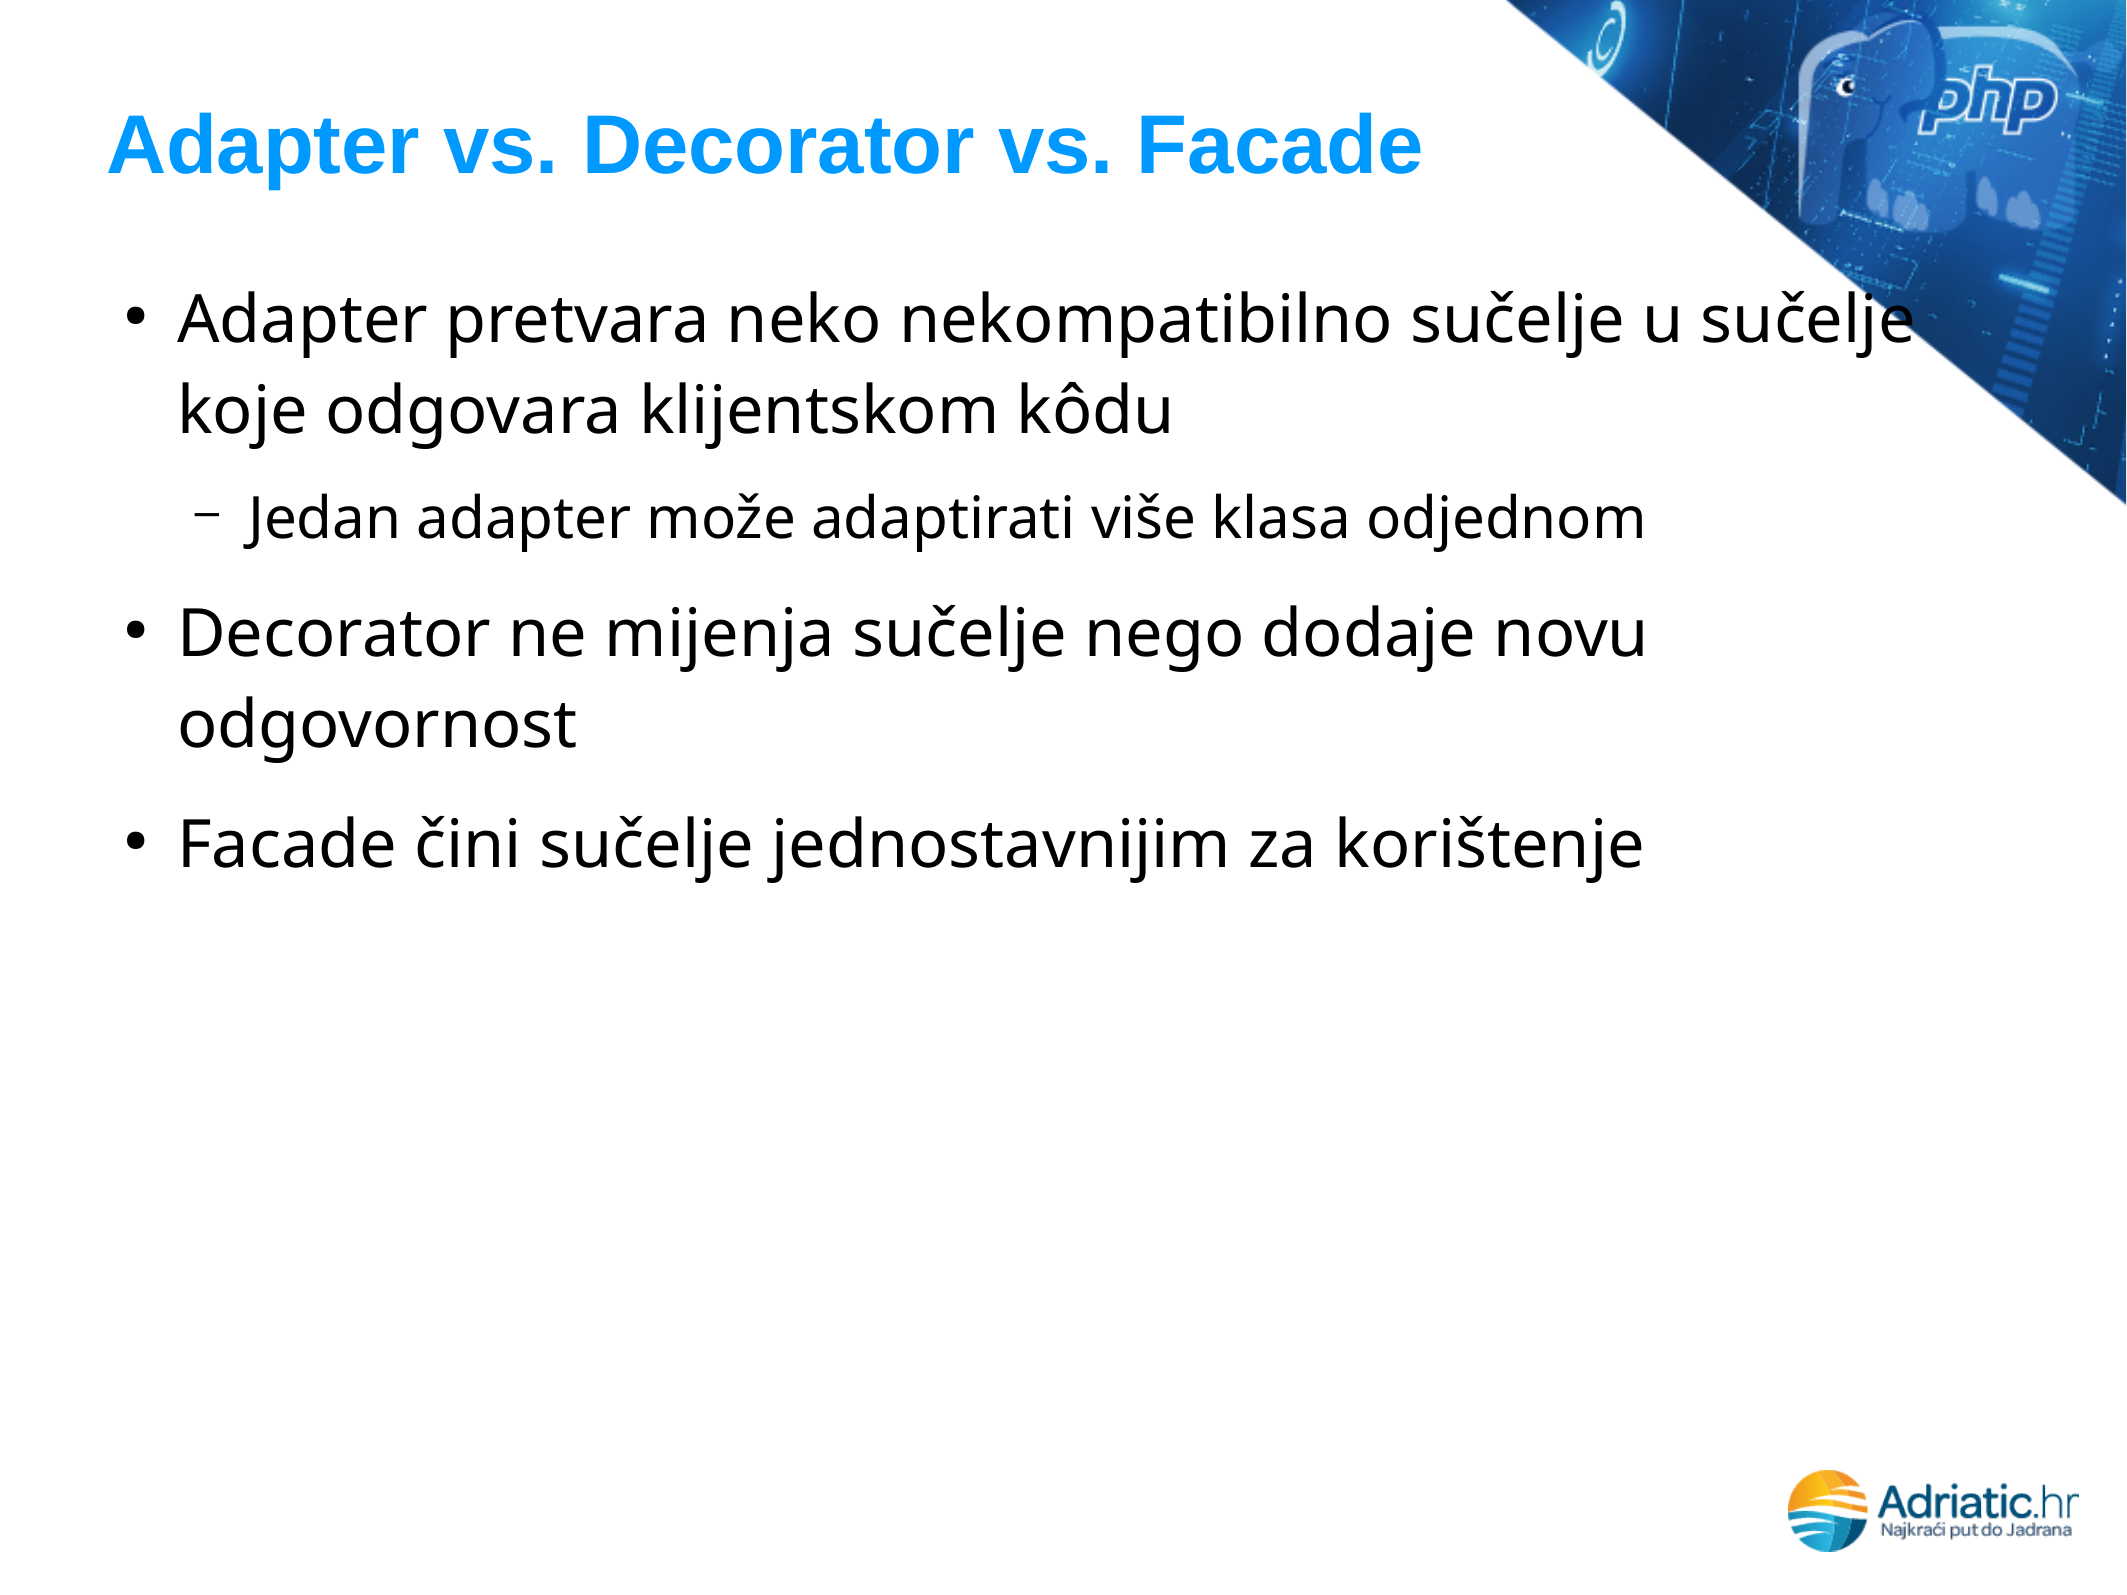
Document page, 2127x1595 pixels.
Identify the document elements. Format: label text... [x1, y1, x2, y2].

title Adapter vs. Decorator vs. Facade [106, 70, 1630, 219]
list Adapter pretvara neko nekompatibilno sučelje u sučelje koje odgovara klijentskom kôdu Jedan adapter može adaptirati više klasa odjednom Decorator ne mijenja sučelje nego dodaje novu odgovornost Facade čini sučelje jednostavnijim za korištenje [106, 271, 2020, 1453]
picture [1505, 0, 2127, 625]
picture [1788, 1470, 2079, 1552]
